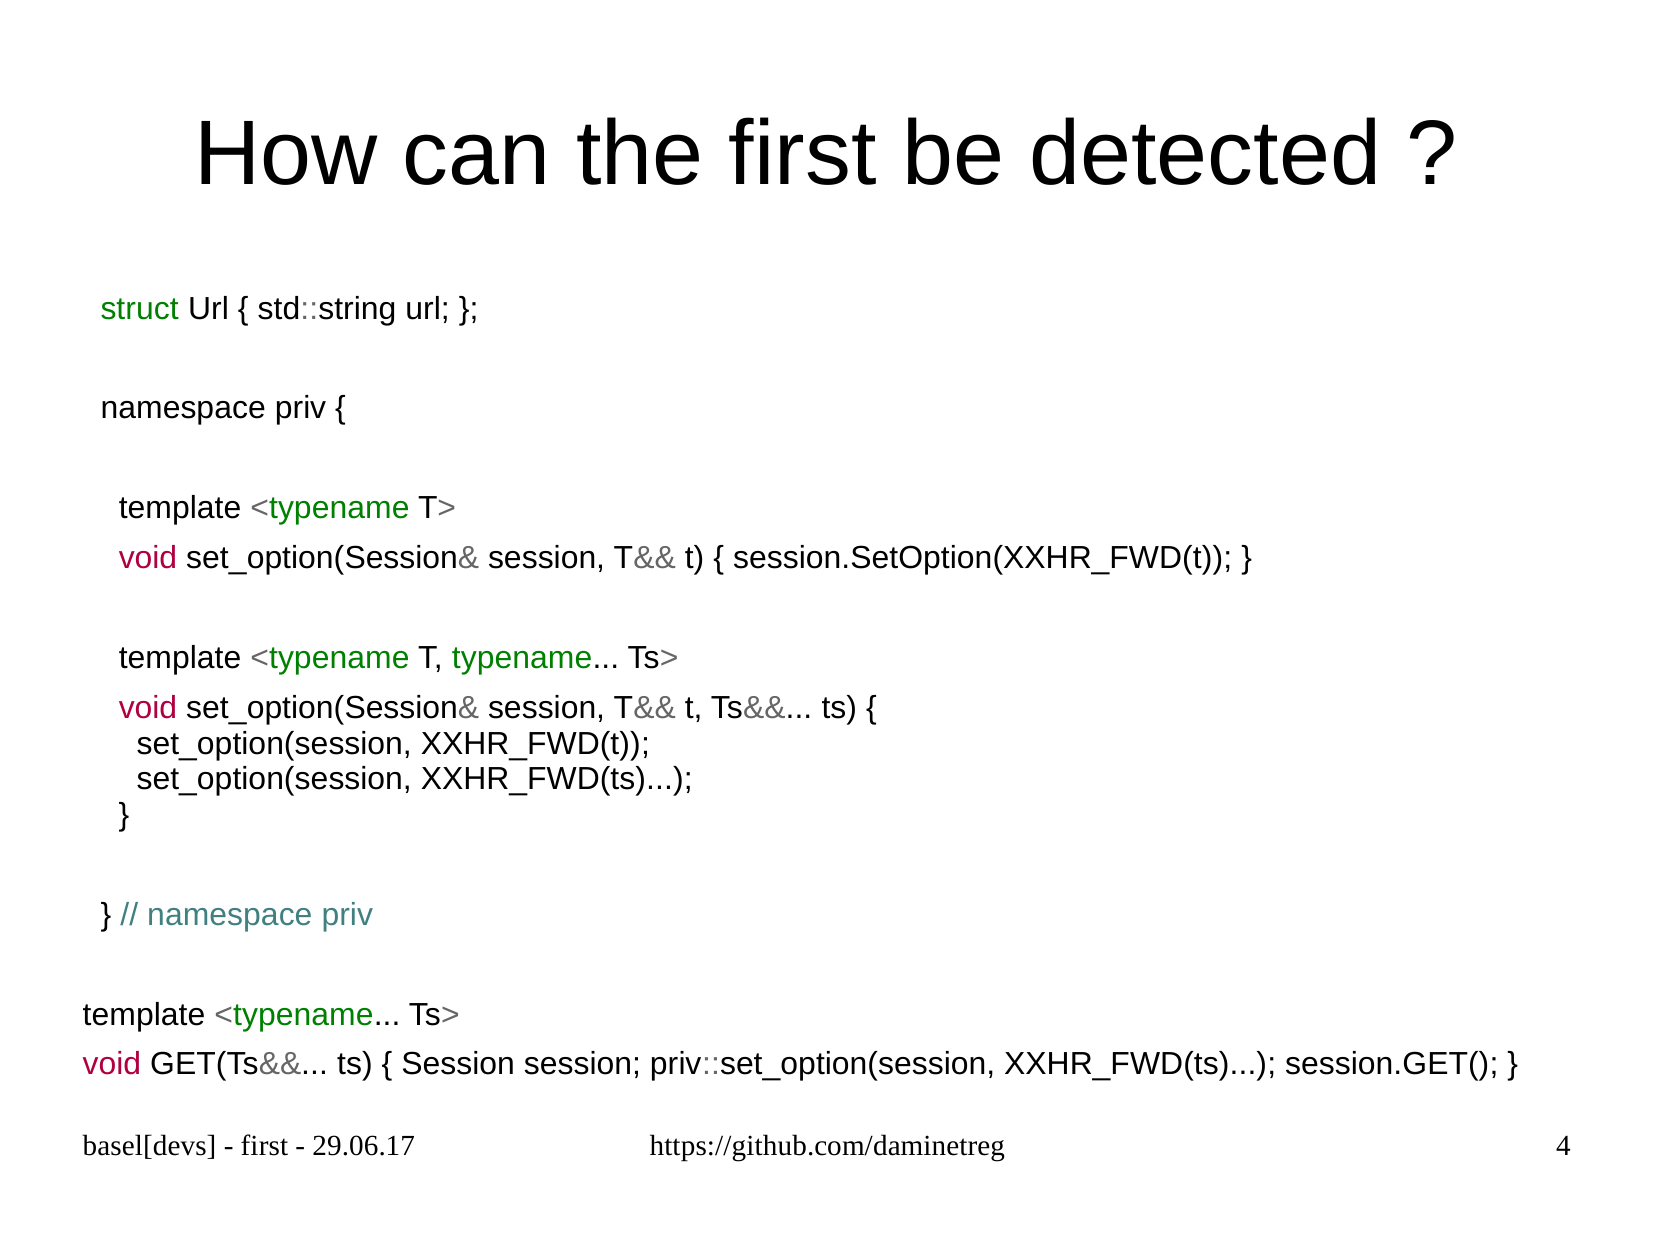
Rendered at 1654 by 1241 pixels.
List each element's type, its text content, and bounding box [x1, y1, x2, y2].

title How can the first be detected ? [82, 49, 1571, 257]
list struct Url { std::string url; }; namespace priv { template <typename T> void set_option(Session& session, T&& t) { session.SetOption(XXHR_FWD(t)); } template <typename T, typename... Ts> void set_option(Session& session, T&& t, Ts&&... ts) { set_option(session, XXHR_FWD(t)); set_option(session, XXHR_FWD(ts)...); } } // namespace priv template <typename... Ts> void GET(Ts&&... ts) { Session session; priv::set_option(session, XXHR_FWD(ts)...); session.GET(); } [82, 290, 1571, 1111]
